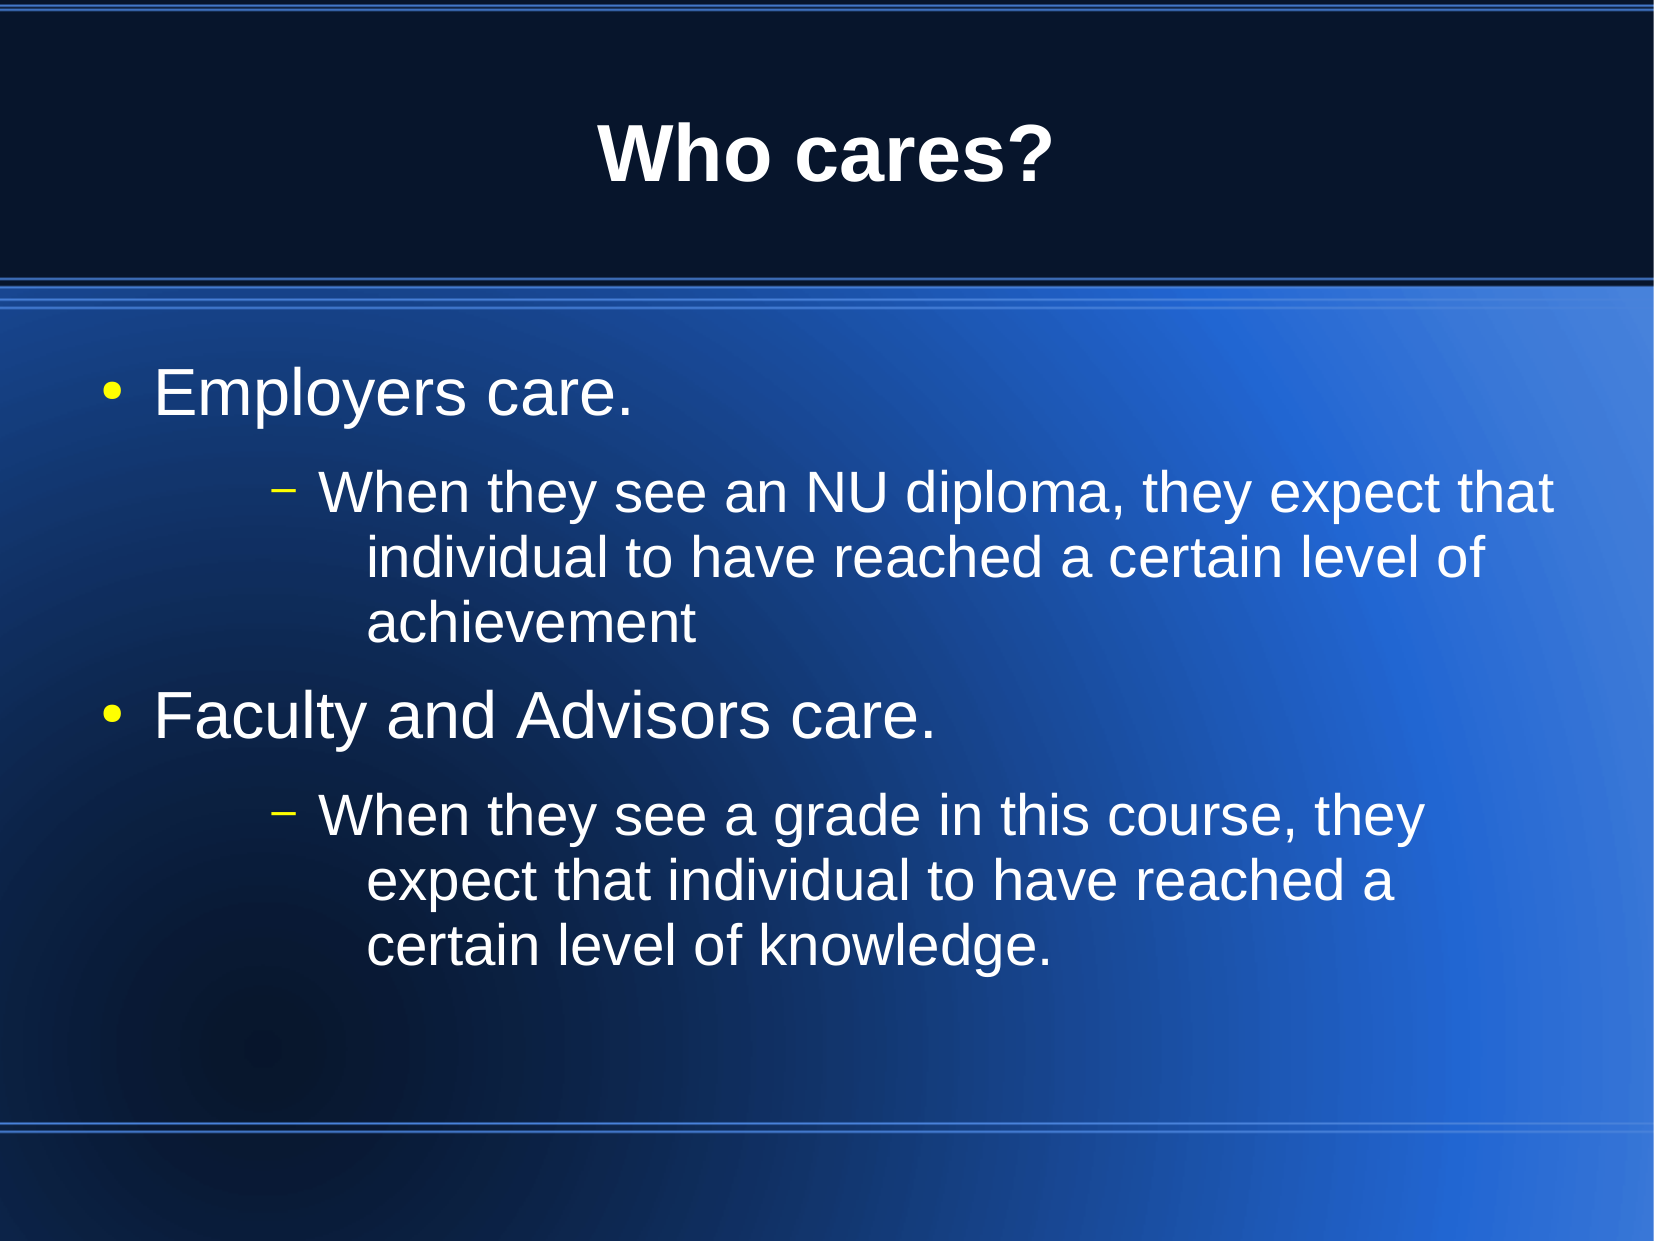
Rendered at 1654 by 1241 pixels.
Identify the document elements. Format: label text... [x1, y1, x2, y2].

picture [0, 0, 1654, 1241]
title Who cares? [82, 49, 1571, 257]
list Employers care. When they see an NU diploma, they expect that individual to have reached a certain level of achievement Faculty and Advisors care. When they see a grade in this course, they expect that individual to have reached a certain level of knowledge. [82, 355, 1571, 1060]
